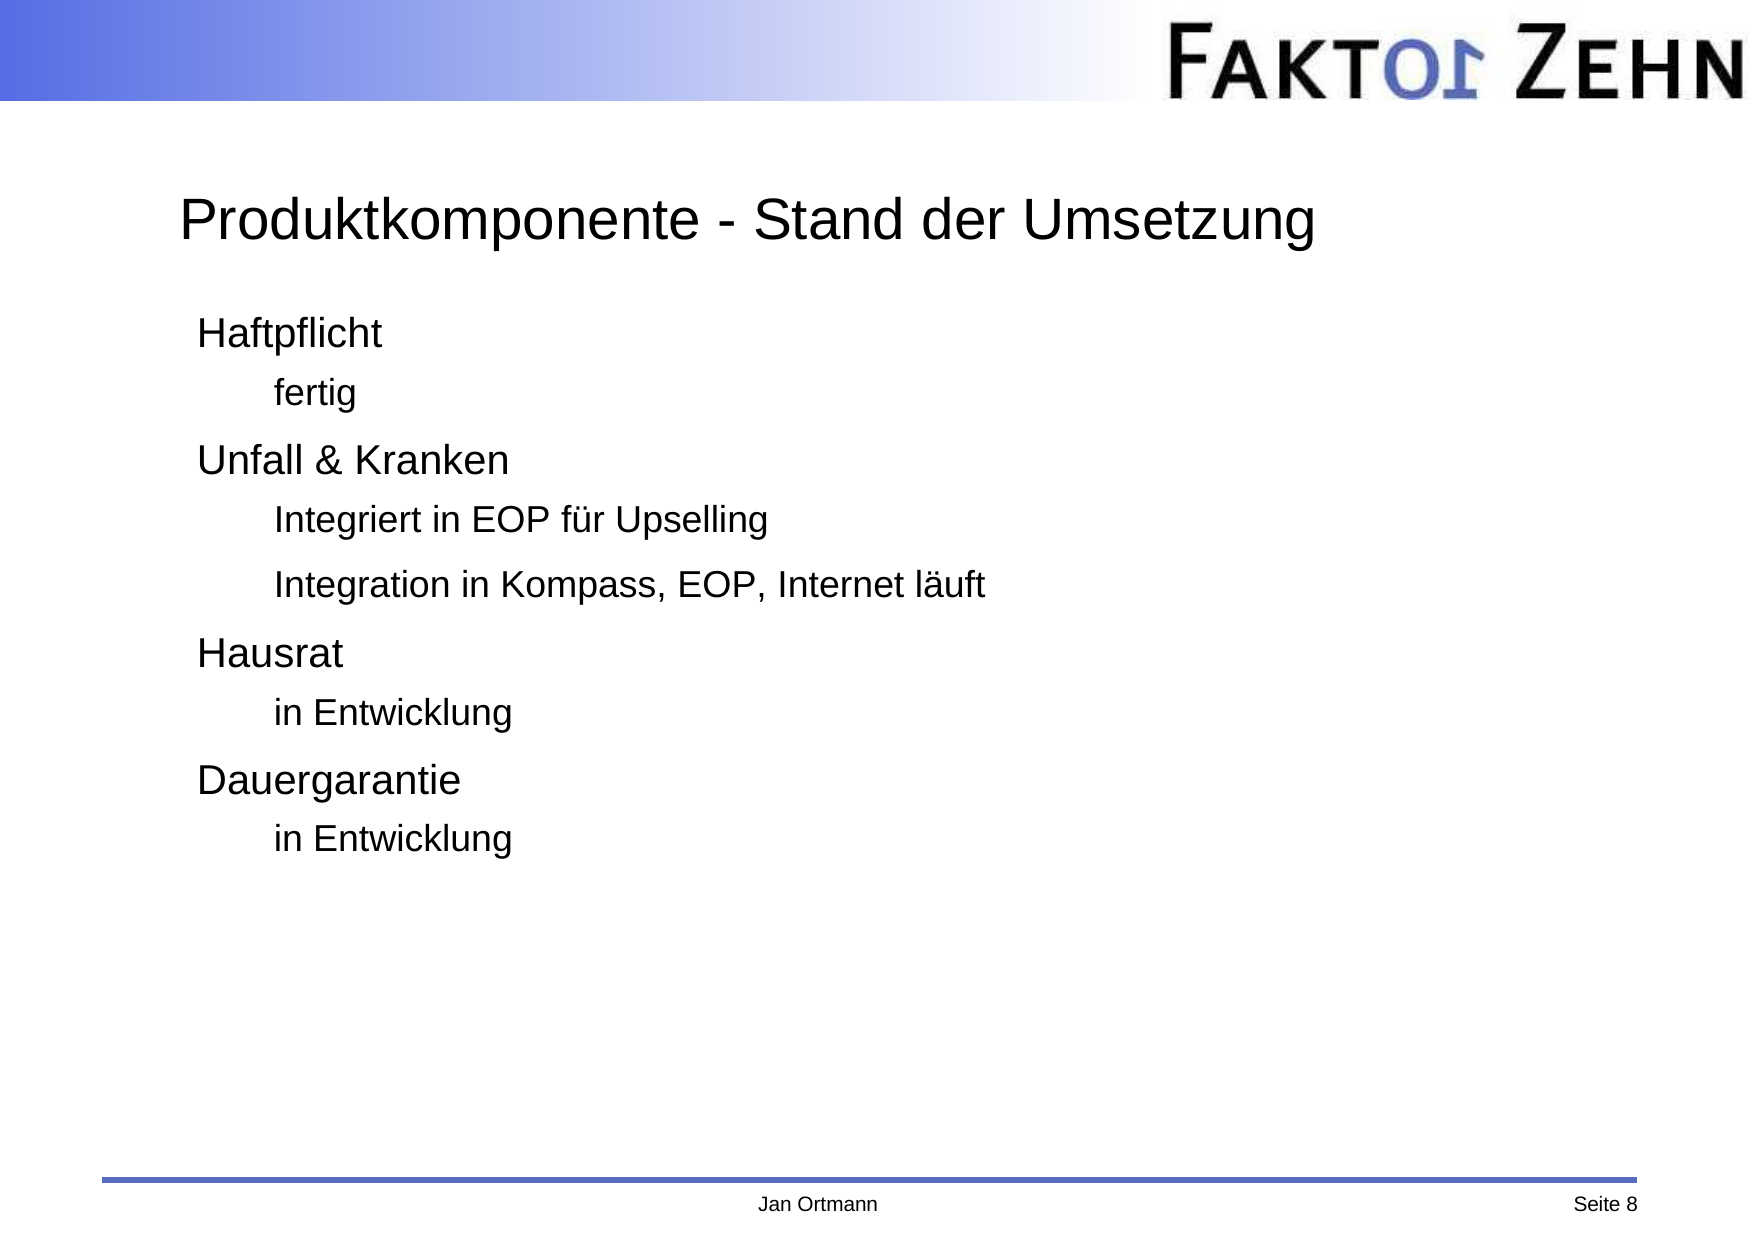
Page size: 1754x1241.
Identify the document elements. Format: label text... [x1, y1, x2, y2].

picture [1162, 7, 1752, 100]
list Haftpflicht fertig Unfall & Kranken Integriert in EOP für Upselling Integration in Kompass, EOP, Internet läuft Hausrat in Entwicklung Dauergarantie in Entwicklung [179, 310, 1576, 1078]
title Produktkomponente - Stand der Umsetzung [179, 142, 1576, 296]
